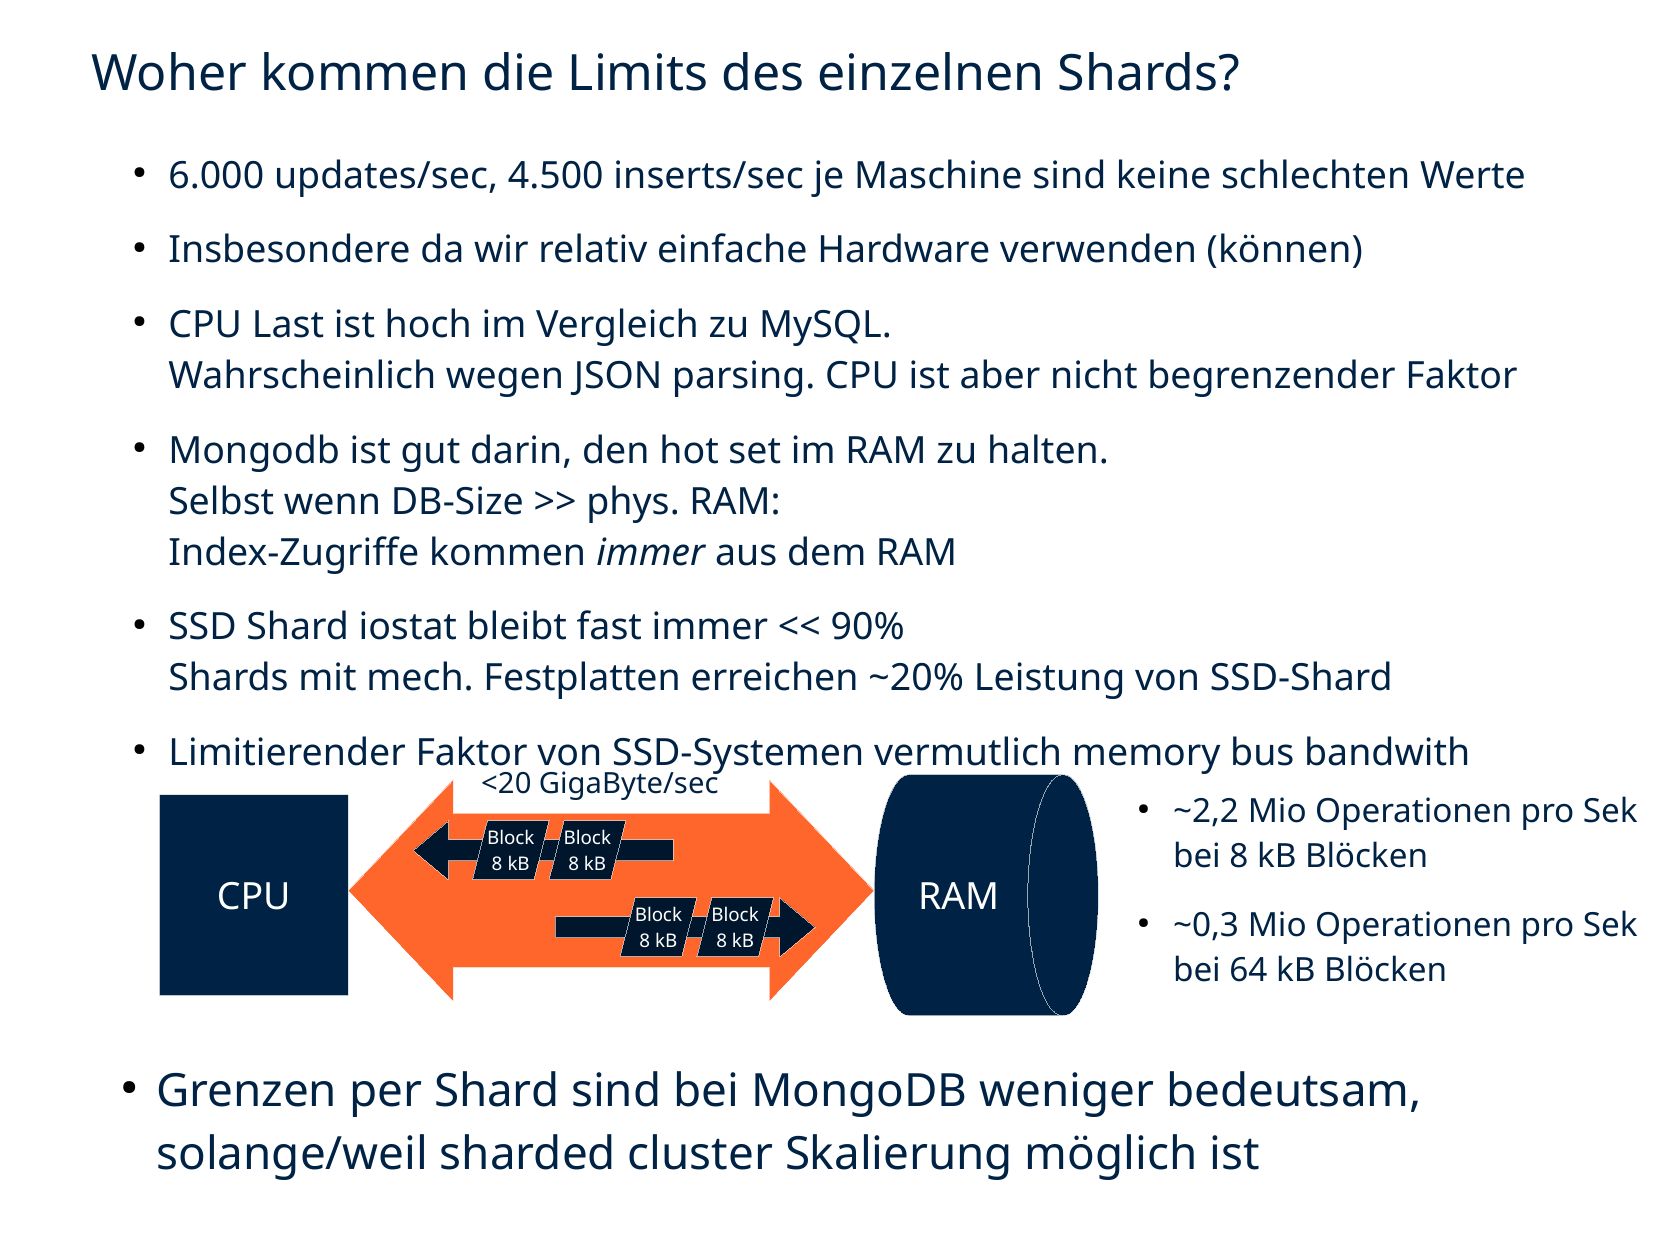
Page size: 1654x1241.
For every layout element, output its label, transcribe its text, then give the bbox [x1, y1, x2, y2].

text_box RAM [874, 774, 1099, 1016]
text_box [349, 779, 874, 1002]
text_box <20 GigaByte/sec [466, 754, 727, 805]
text_box Woher kommen die Limits des einzelnen Shards? [76, 29, 1186, 131]
text_box Block 8 kB [696, 897, 774, 957]
text_box Grenzen per Shard sind bei MongoDB weniger bedeutsam, solange/weil sharded cluster Skalierung möglich ist [106, 1050, 1365, 1176]
text_box 6.000 updates/sec, 4.500 inserts/sec je Maschine sind keine schlechten Werte Insbesondere da wir relativ einfache Hardware verwenden (können) CPU Last ist hoch im Vergleich zu MySQL. Wahrscheinlich wegen JSON parsing. CPU ist aber nicht begrenzender Faktor Mongodb ist gut darin, den hot set im RAM zu halten. Selbst wenn DB-Size >> phys. RAM: Index-Zugriffe kommen immer aus dem RAM SSD Shard iostat bleibt fast immer << 90% Shards mit mech. Festplatten erreichen ~20% Leistung von SSD-Shard Limitierender Faktor von SSD-Systemen vermutlich memory bus bandwith [118, 140, 1473, 727]
text_box ~2,2 Mio Operationen pro Sek bei 8 kB Blöcken ~0,3 Mio Operationen pro Sek bei 64 kB Blöcken [1122, 779, 1643, 1016]
text_box Block 8 kB [472, 820, 550, 880]
text_box Block 8 kB [620, 897, 697, 957]
text_box CPU [159, 794, 349, 996]
text_box Block 8 kB [549, 820, 626, 880]
